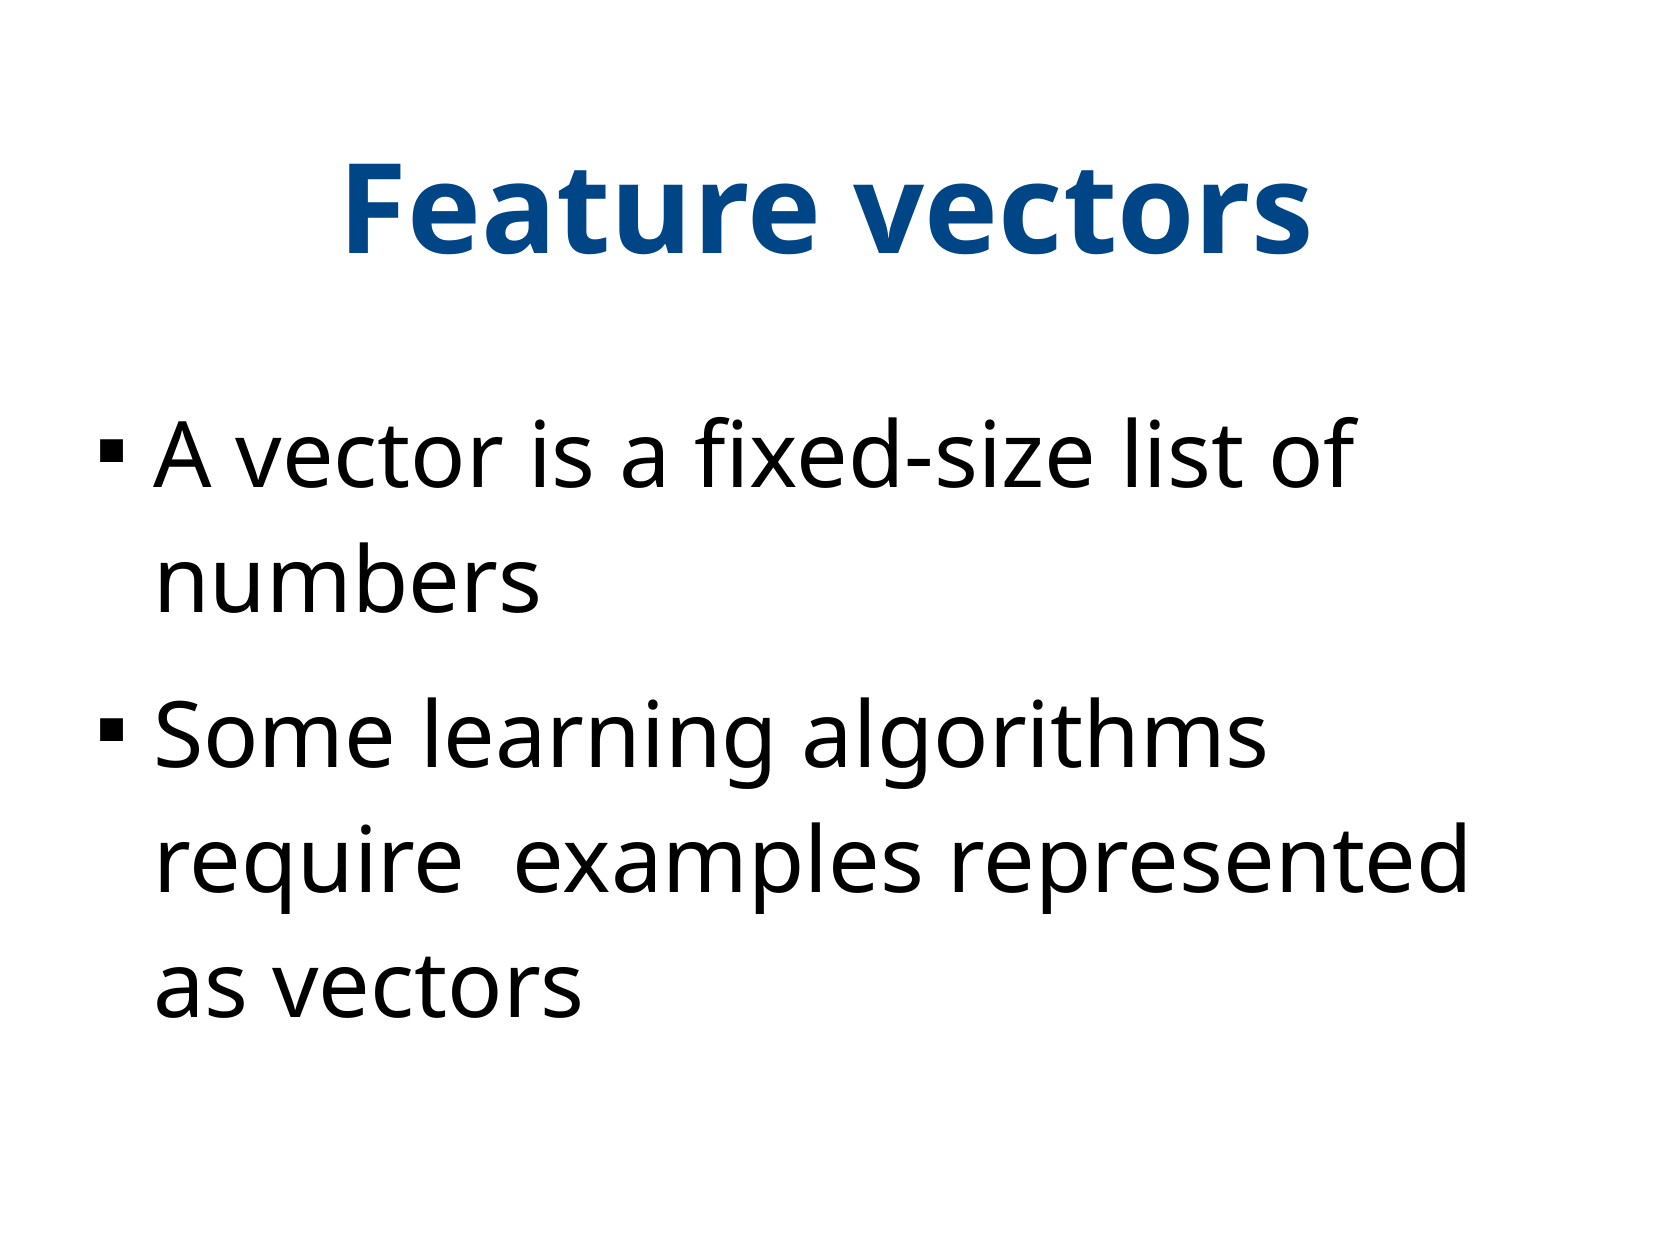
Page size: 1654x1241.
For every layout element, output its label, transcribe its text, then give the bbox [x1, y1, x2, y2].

title Feature vectors [82, 49, 1571, 360]
list A vector is a fixed-size list of numbers Some learning algorithms require examples represented as vectors [82, 389, 1538, 1110]
